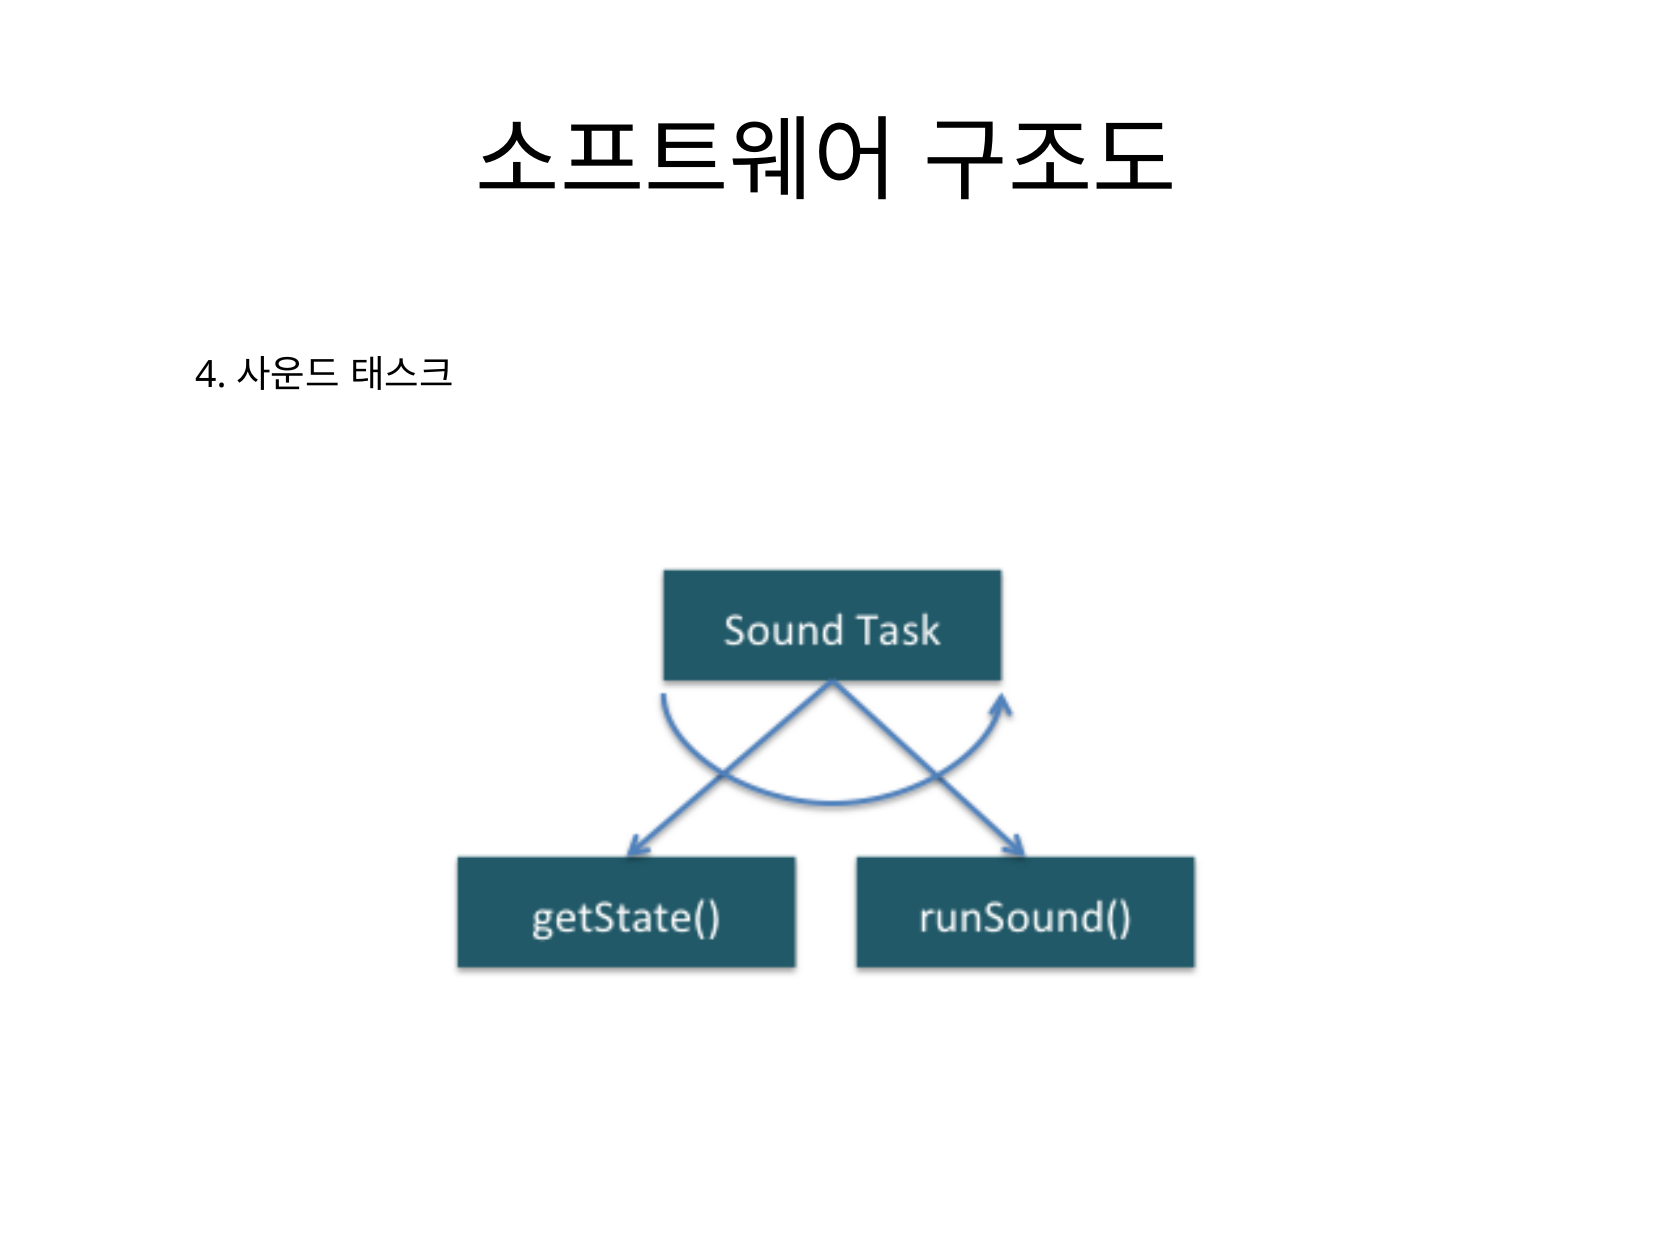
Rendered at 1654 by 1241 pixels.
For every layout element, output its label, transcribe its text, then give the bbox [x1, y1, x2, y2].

picture [448, 566, 1205, 981]
list 4. 사운드 태스크 [82, 343, 1538, 1063]
title 소프트웨어 구조도 [82, 49, 1571, 257]
